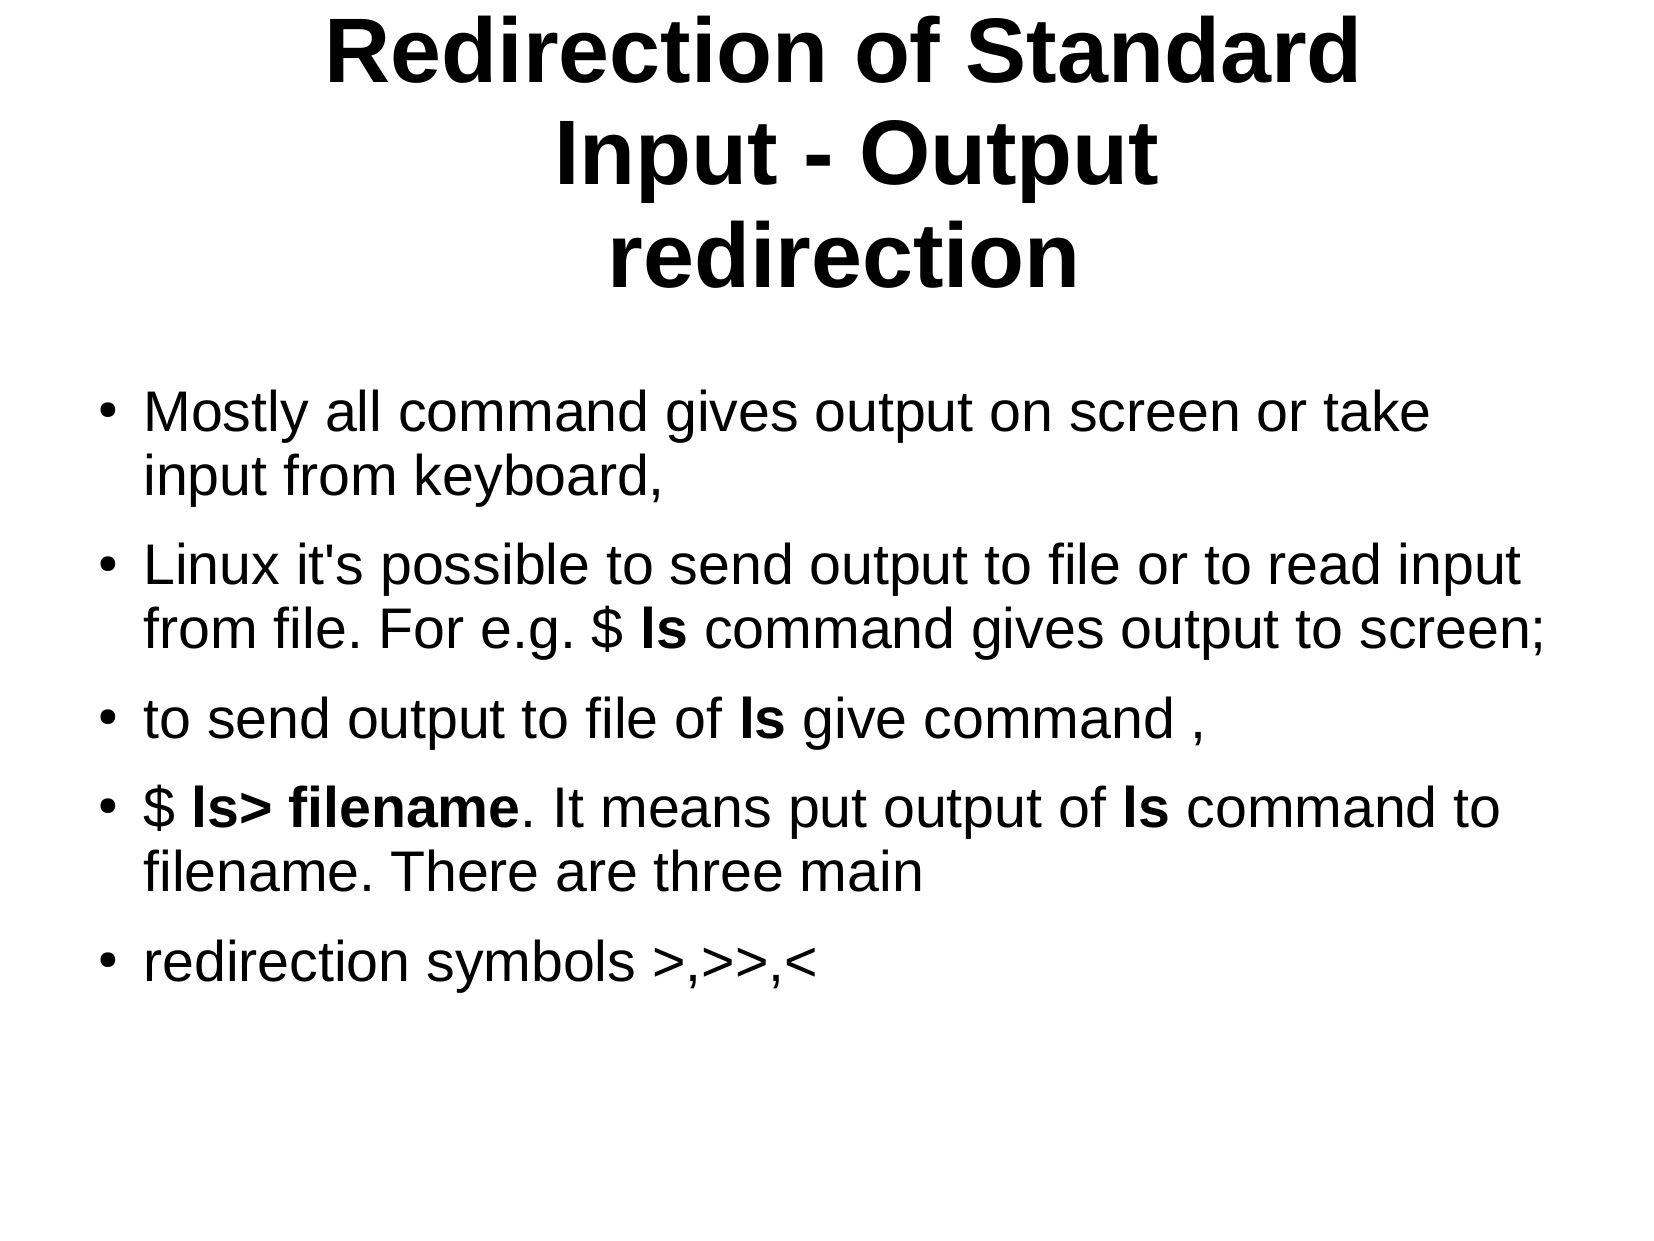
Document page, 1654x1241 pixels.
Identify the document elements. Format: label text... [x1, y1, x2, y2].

list Mostly all command gives output on screen or take input from keyboard, Linux it's possible to send output to file or to read input from file. For e.g. $ ls command gives output to screen; to send output to file of ls give command , $ ls> filename. It means put output of ls command to filename. There are three main redirection symbols >,>>,< [82, 290, 1571, 1010]
title Redirection of Standard Input - Output redirection [82, 0, 1571, 290]
